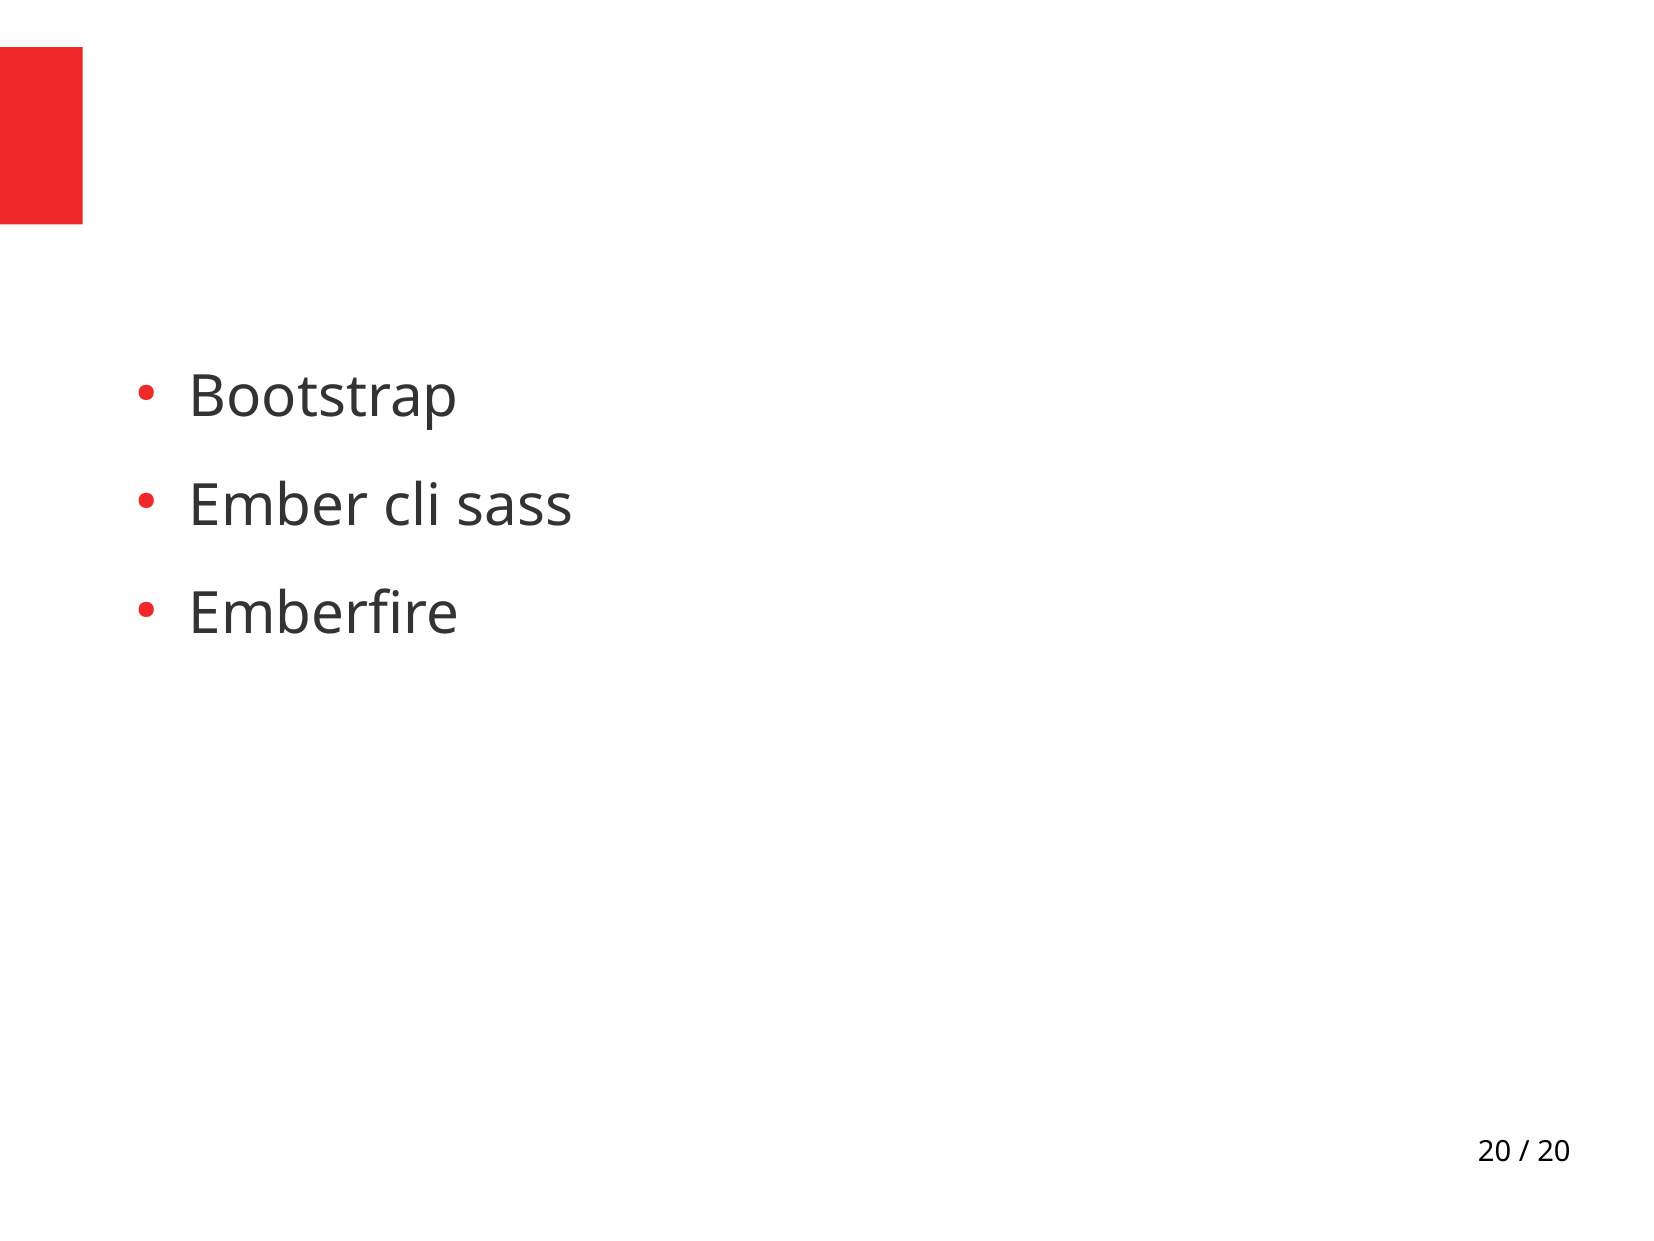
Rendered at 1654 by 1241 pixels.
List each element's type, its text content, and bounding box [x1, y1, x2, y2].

list Bootstrap Ember cli sass Emberfire [118, 354, 1536, 1074]
